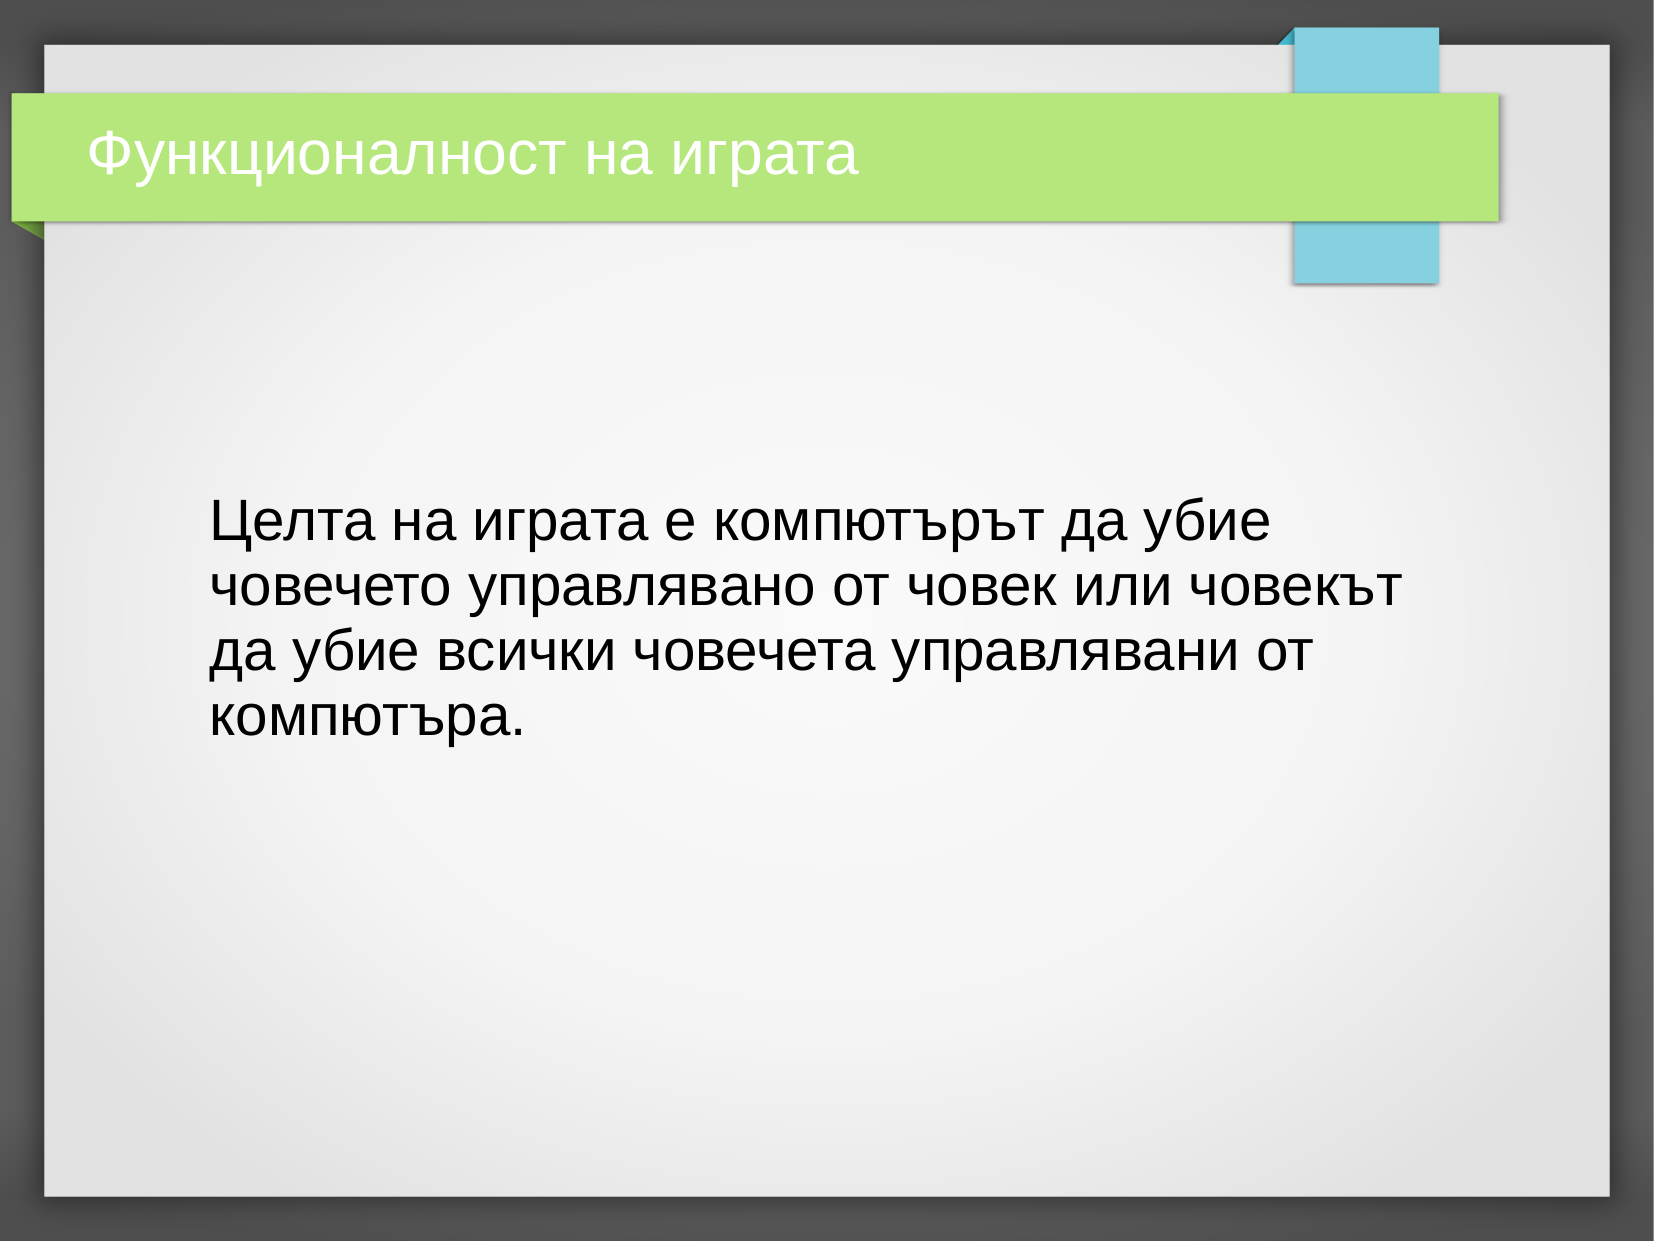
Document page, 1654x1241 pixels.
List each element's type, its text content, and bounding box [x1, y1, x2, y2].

title Функционалност на играта [86, 105, 1576, 271]
picture [0, 0, 1654, 1241]
text_box Целта на играта е компютърът да убие човечето управлявано от човек или човекът да убие всички човечета управлявани от компютъра. [195, 480, 1501, 820]
